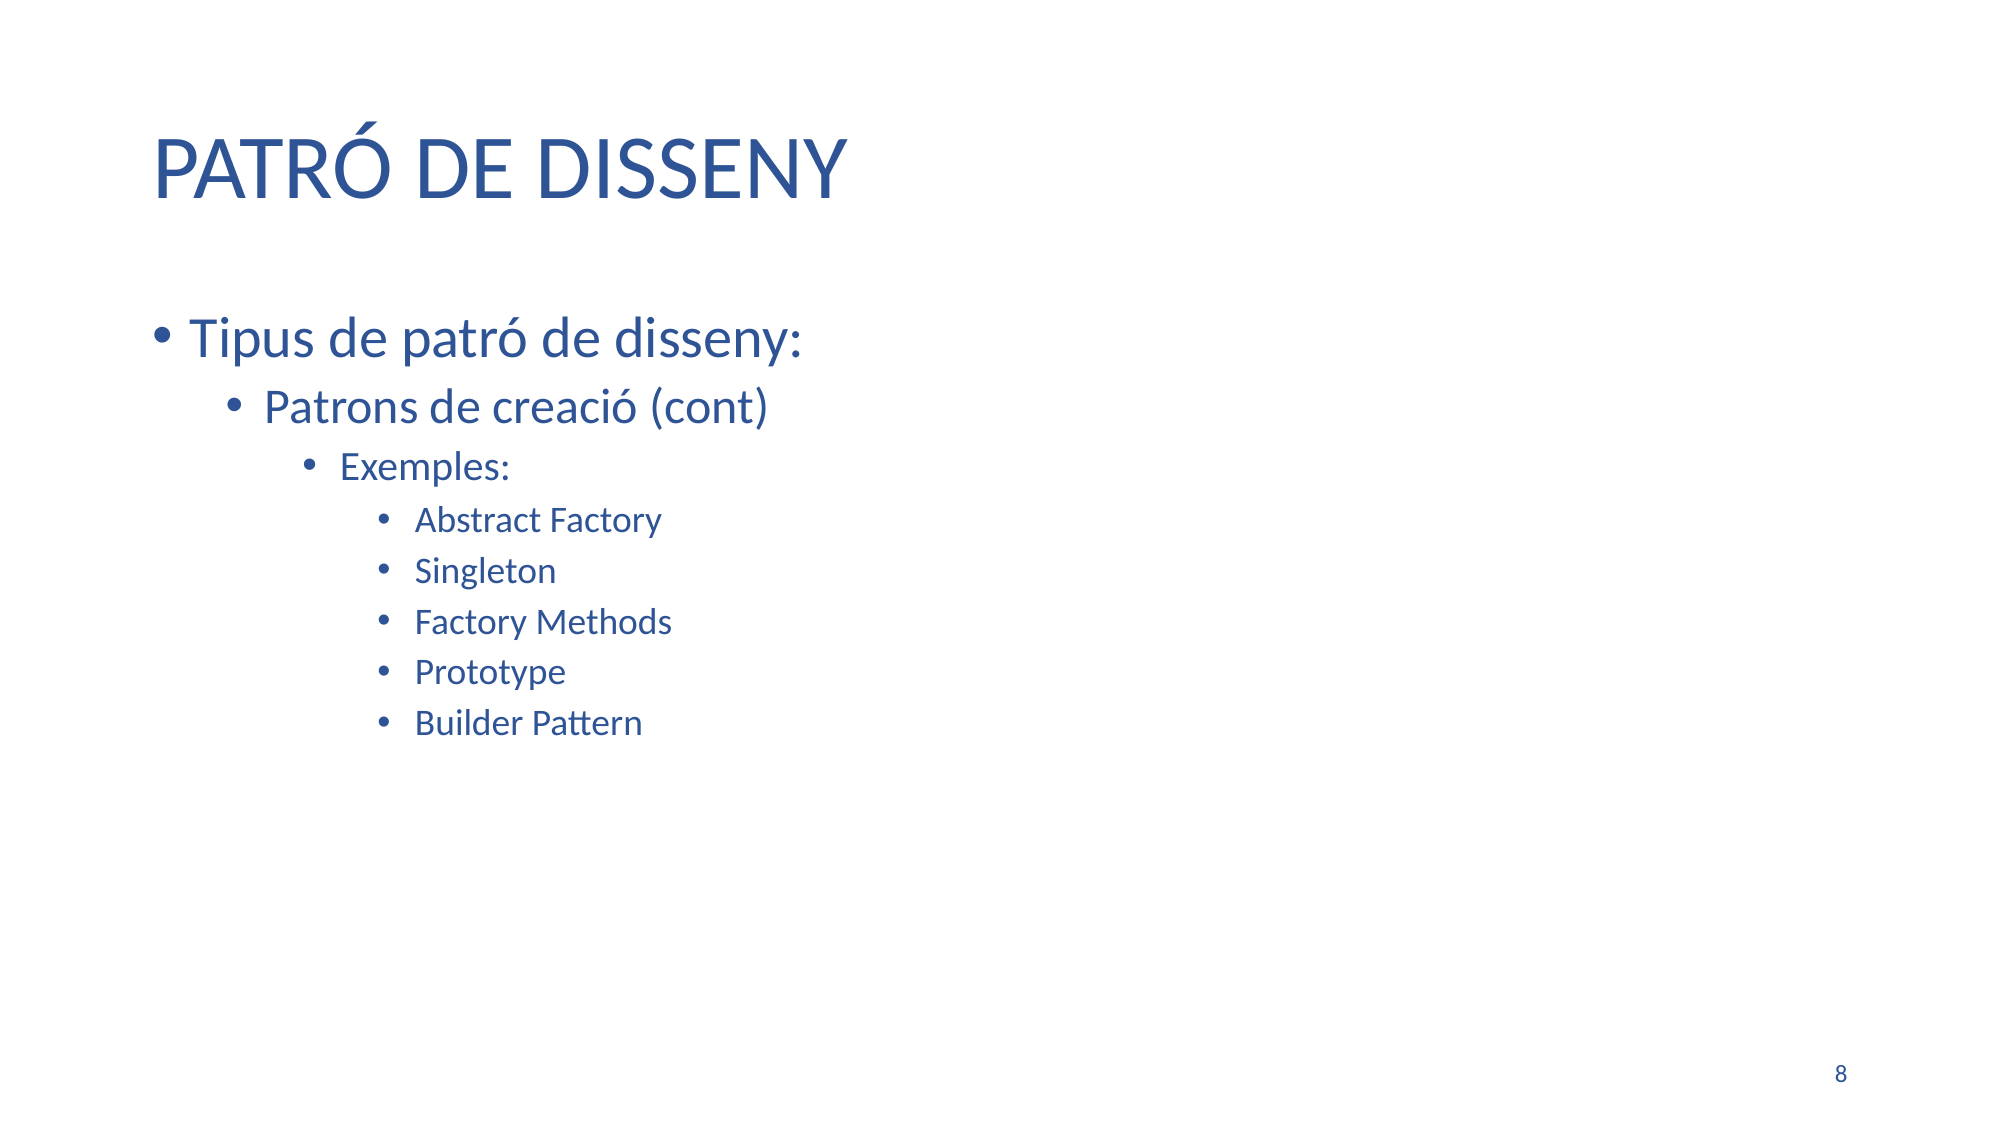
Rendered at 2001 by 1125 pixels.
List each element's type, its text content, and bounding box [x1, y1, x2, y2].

list Tipus de patró de disseny: Patrons de creació (cont) Exemples: Abstract Factory Singleton Factory Methods Prototype Builder Pattern [137, 299, 1863, 1014]
slide_number <number> [1412, 1042, 1863, 1103]
title PATRÓ DE DISSENY [137, 59, 1863, 278]
